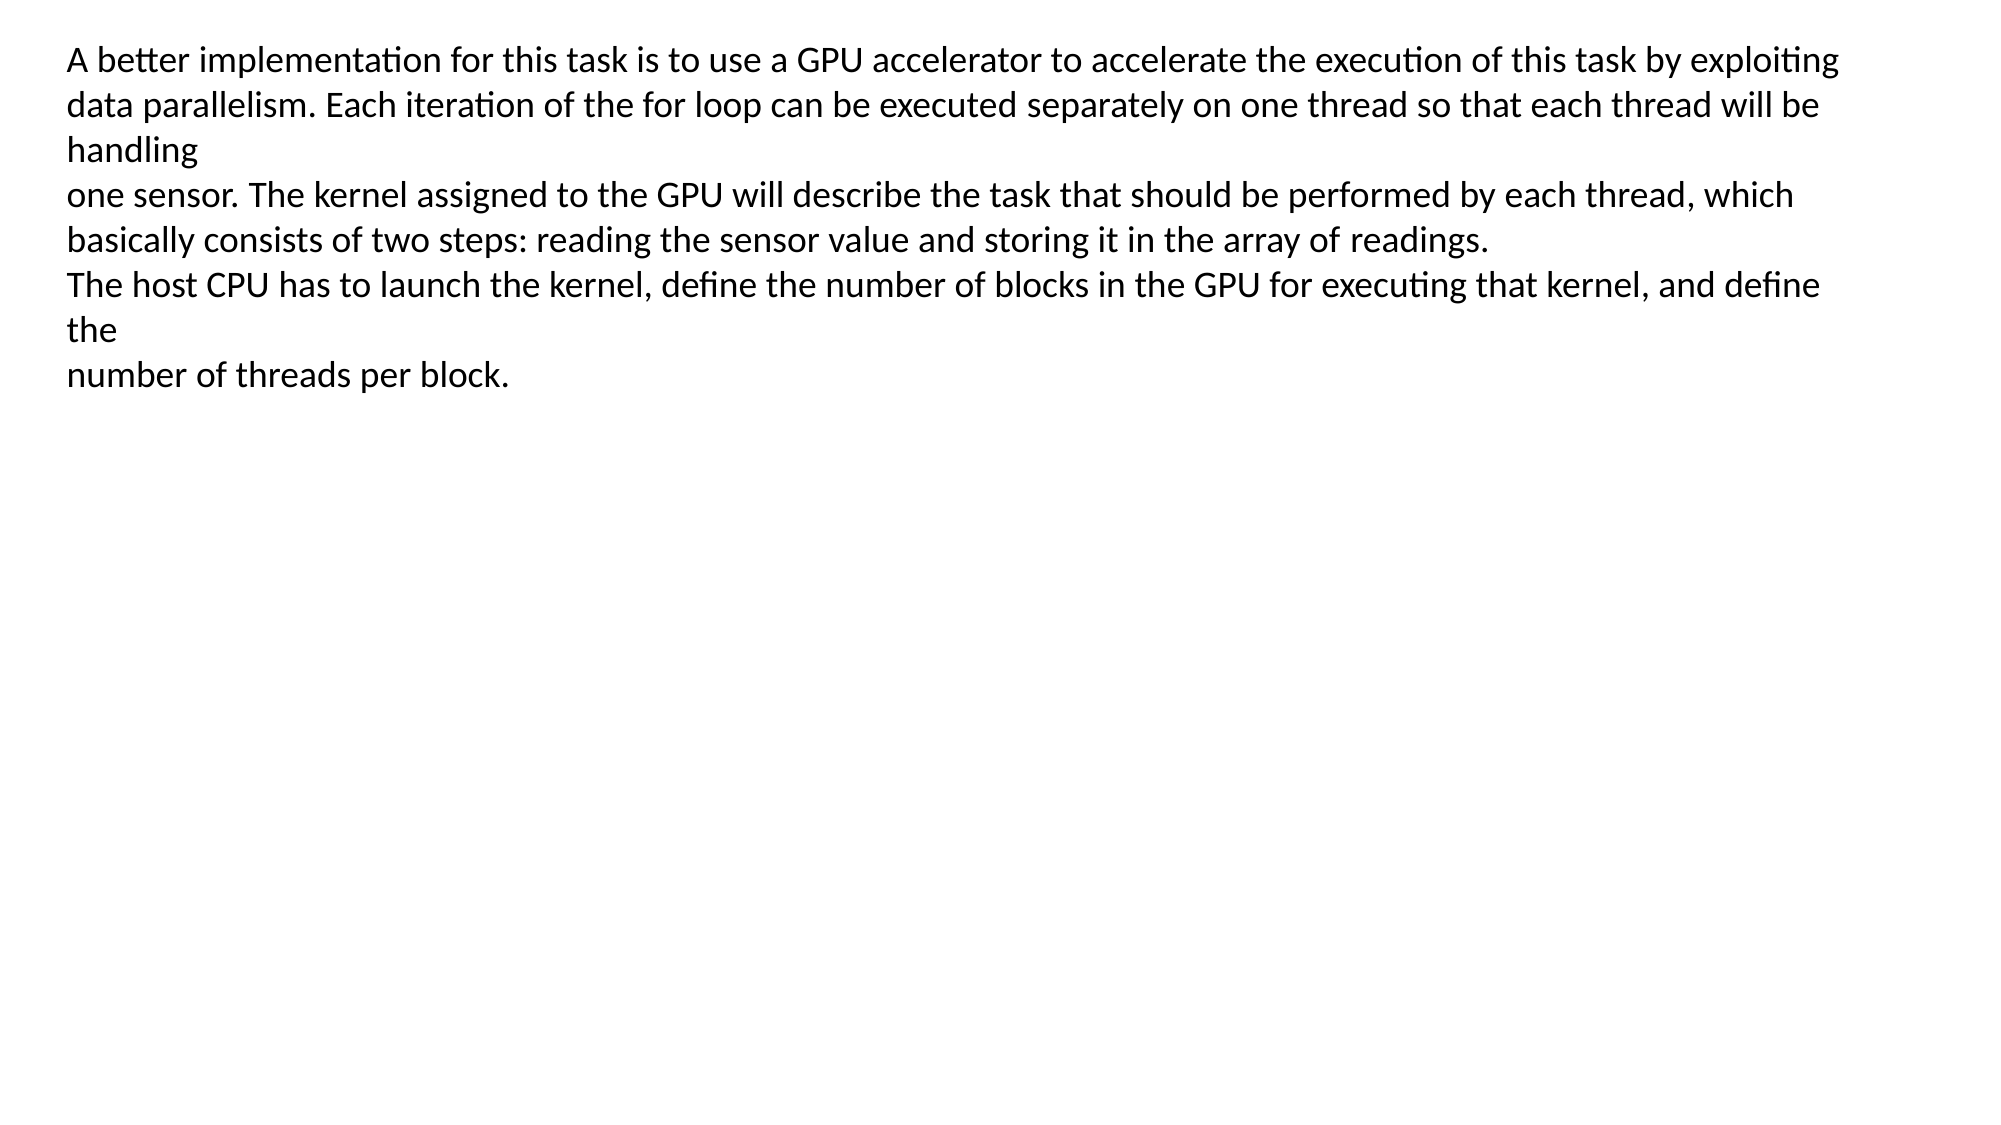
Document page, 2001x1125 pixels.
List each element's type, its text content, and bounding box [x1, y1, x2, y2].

text_box A better implementation for this task is to use a GPU accelerator to accelerate the execution of this task by exploiting data parallelism. Each iteration of the for loop can be executed separately on one thread so that each thread will be handling​ one sensor. The kernel assigned to the GPU will describe the task that should be performed by each thread, which basically consists of two steps: reading the sensor value and storing it in the array of readings. ​ The host CPU has to launch the kernel, define the number of blocks in the GPU for executing that kernel, and define the​ number of threads per block. ​ [51, 27, 1892, 406]
